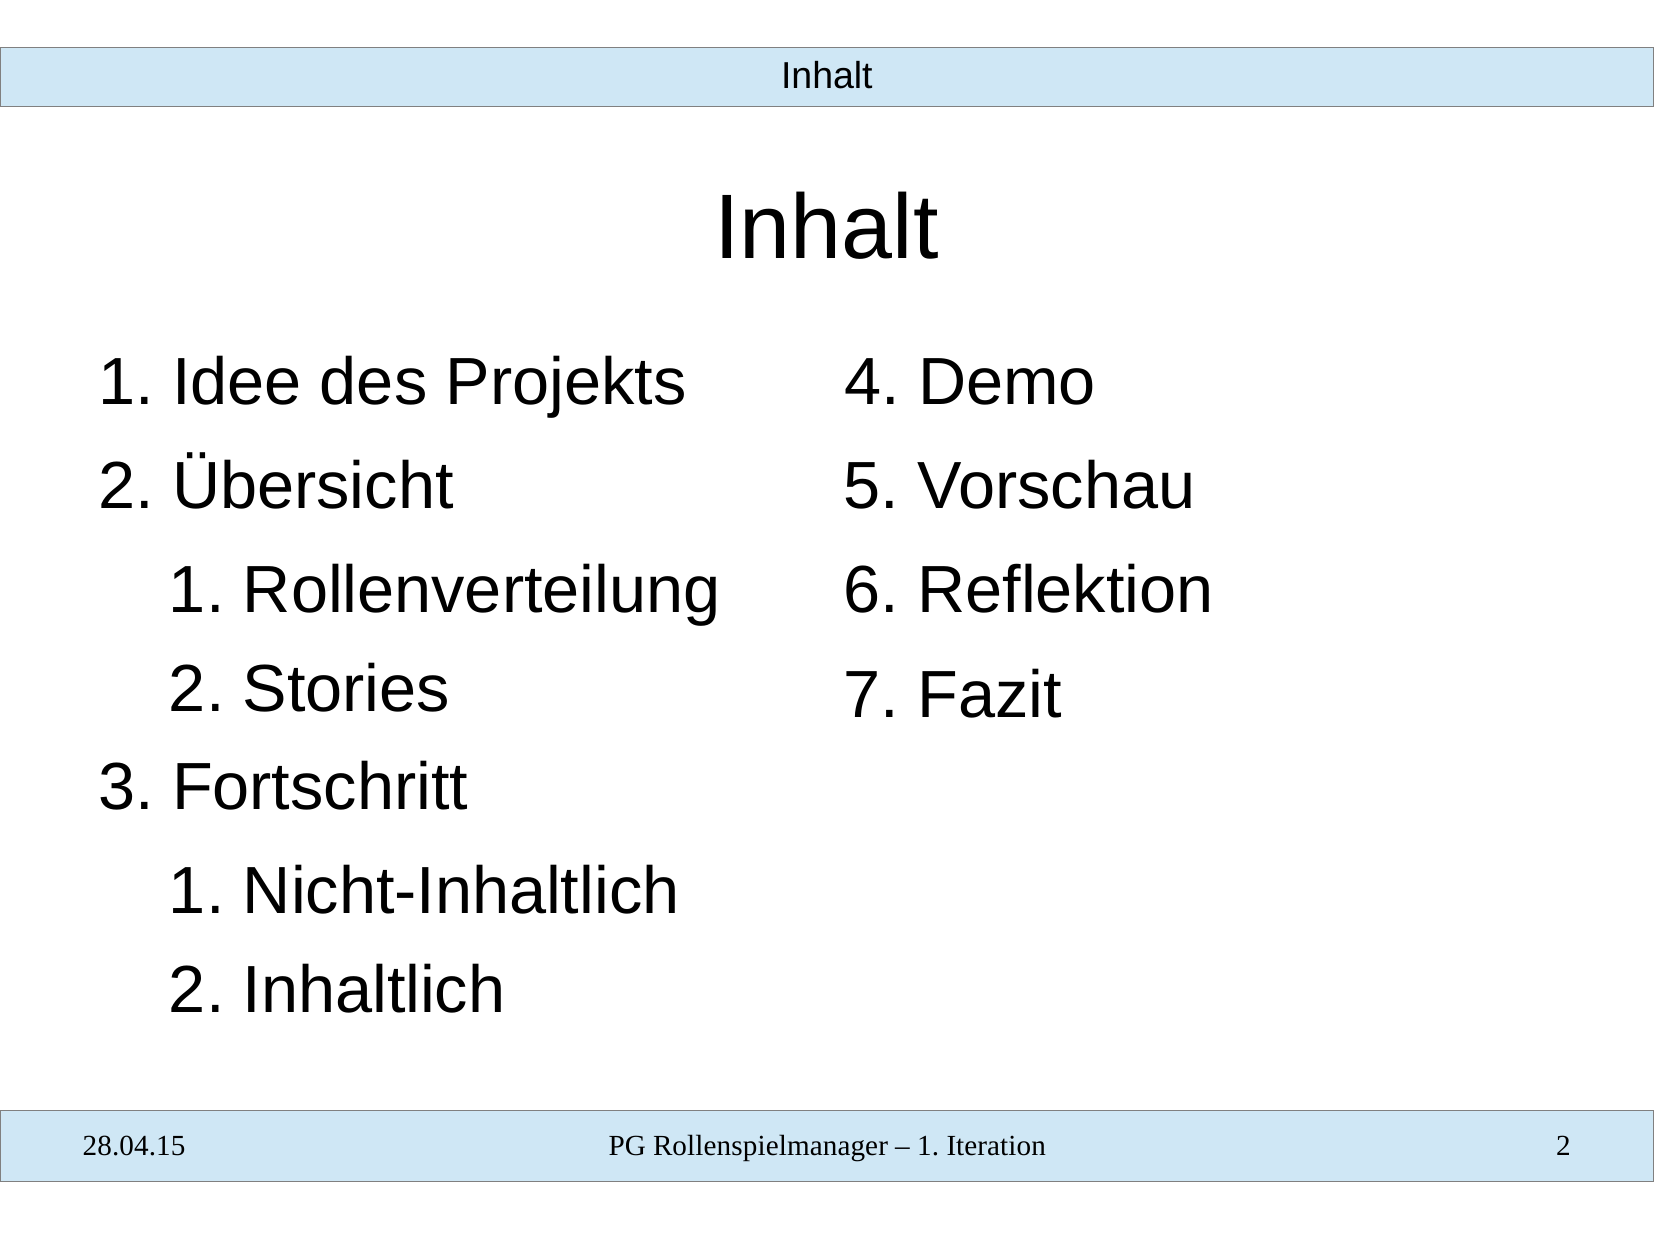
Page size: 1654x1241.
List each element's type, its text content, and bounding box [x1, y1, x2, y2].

list Idee des Projekts Übersicht Rollenverteilung Stories Fortschritt Nicht-Inhaltlich Inhaltlich [80, 343, 791, 1063]
title Inhalt [82, 123, 1571, 331]
text_box Inhalt [0, 47, 1654, 105]
list 4. Demo Vorschau Reflektion Fazit [825, 343, 1619, 1063]
